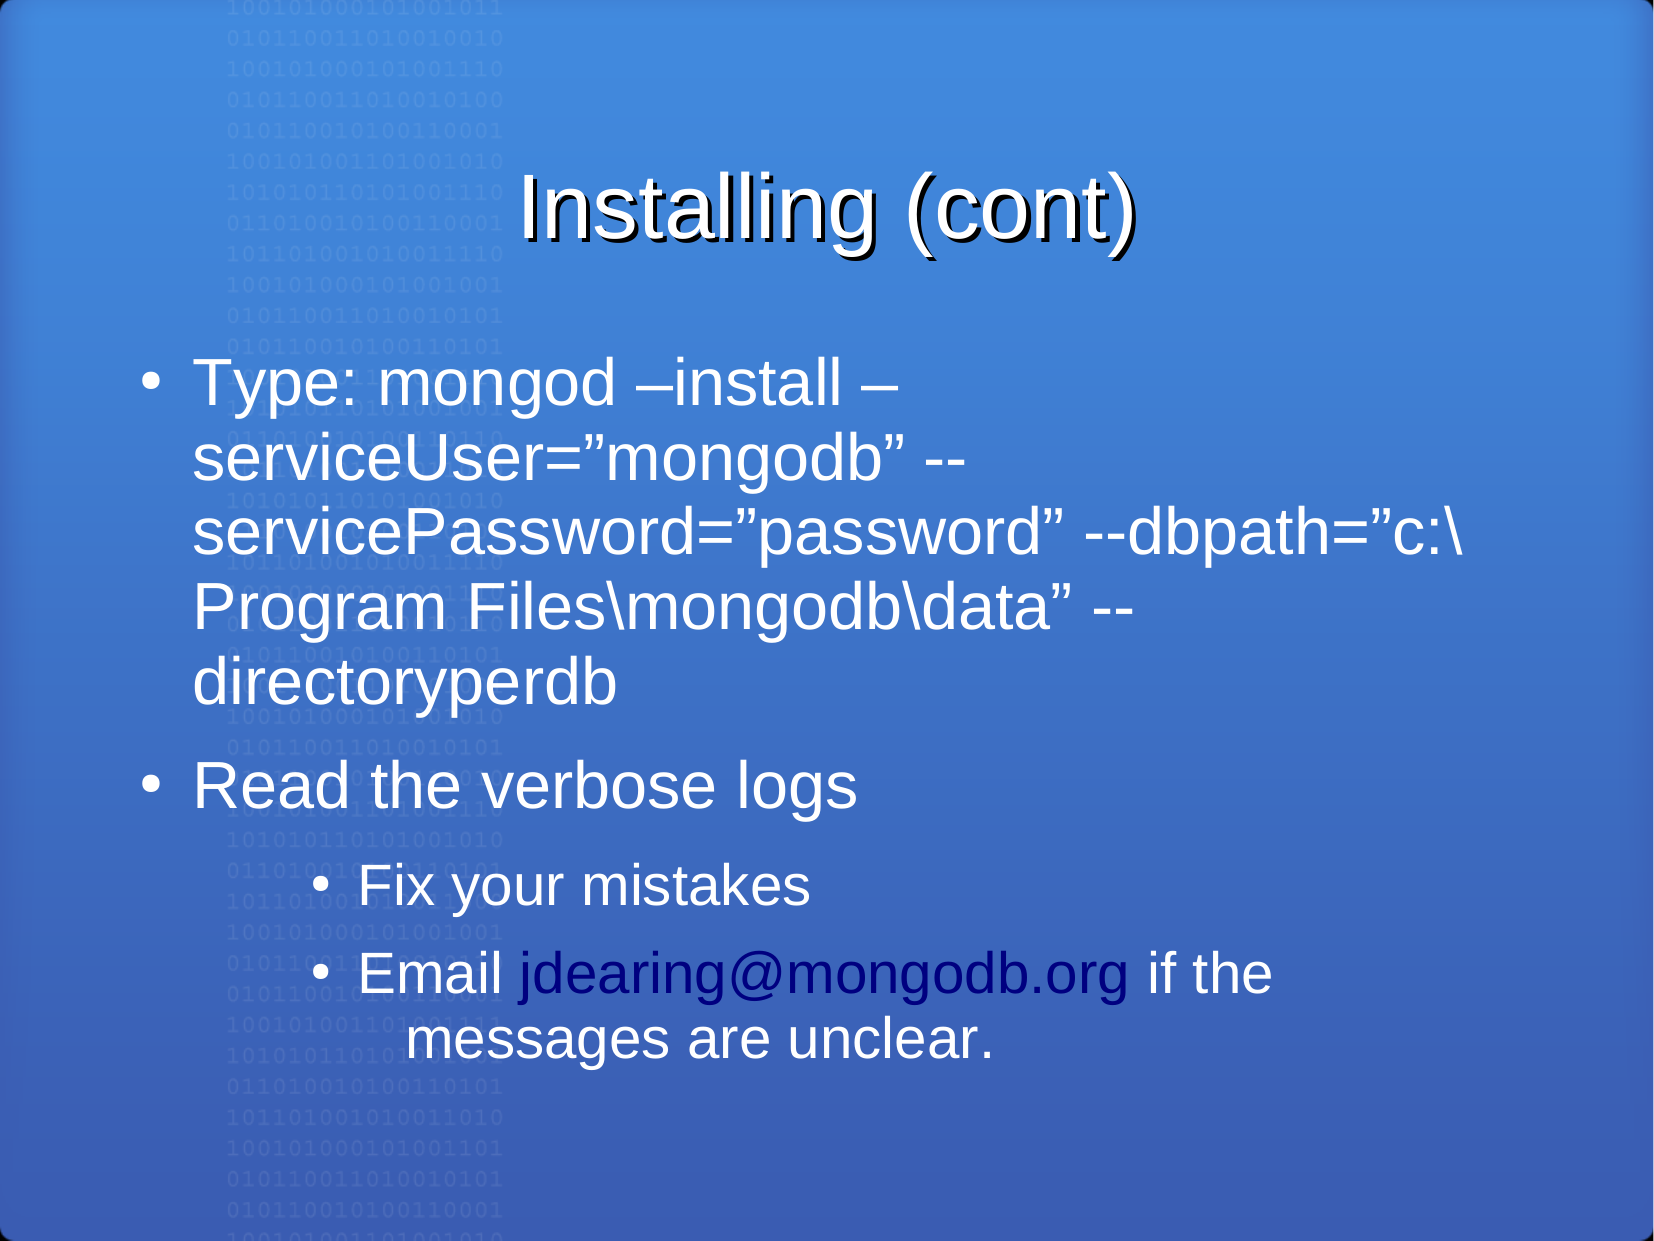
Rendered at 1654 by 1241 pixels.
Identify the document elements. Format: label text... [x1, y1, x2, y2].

picture [0, 0, 1654, 1241]
title Installing (cont) [121, 110, 1534, 303]
list Type: mongod –install –serviceUser=”mongodb” --servicePassword=”password” --dbpath=”c:\Program Files\mongodb\data” --directoryperdb Read the verbose logs Fix your mistakes Email jdearing@mongodb.org if the messages are unclear. [121, 344, 1534, 1112]
